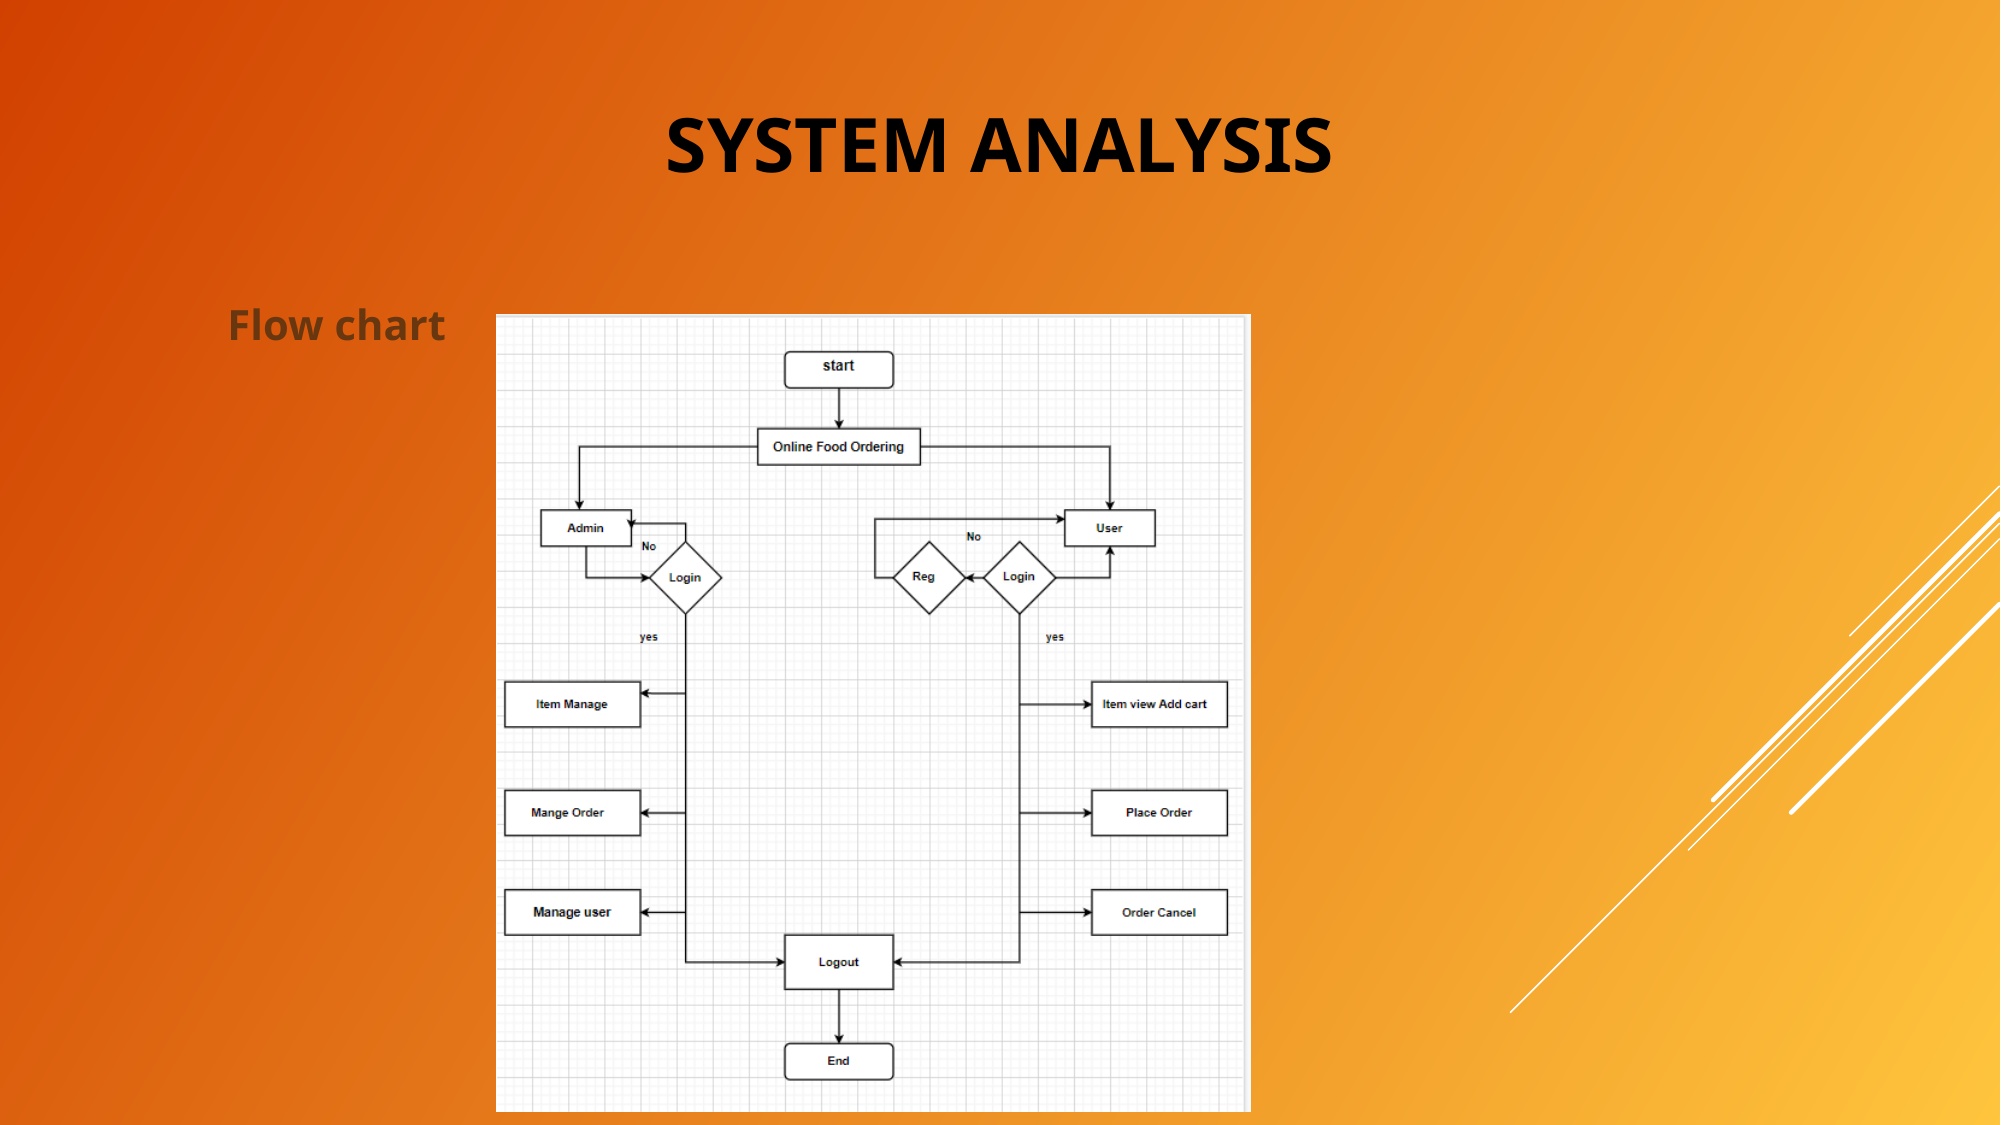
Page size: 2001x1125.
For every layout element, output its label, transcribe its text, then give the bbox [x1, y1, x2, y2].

list Flow chart [137, 239, 1863, 1097]
title System Analysis [137, 59, 1863, 225]
picture [496, 314, 1251, 1112]
